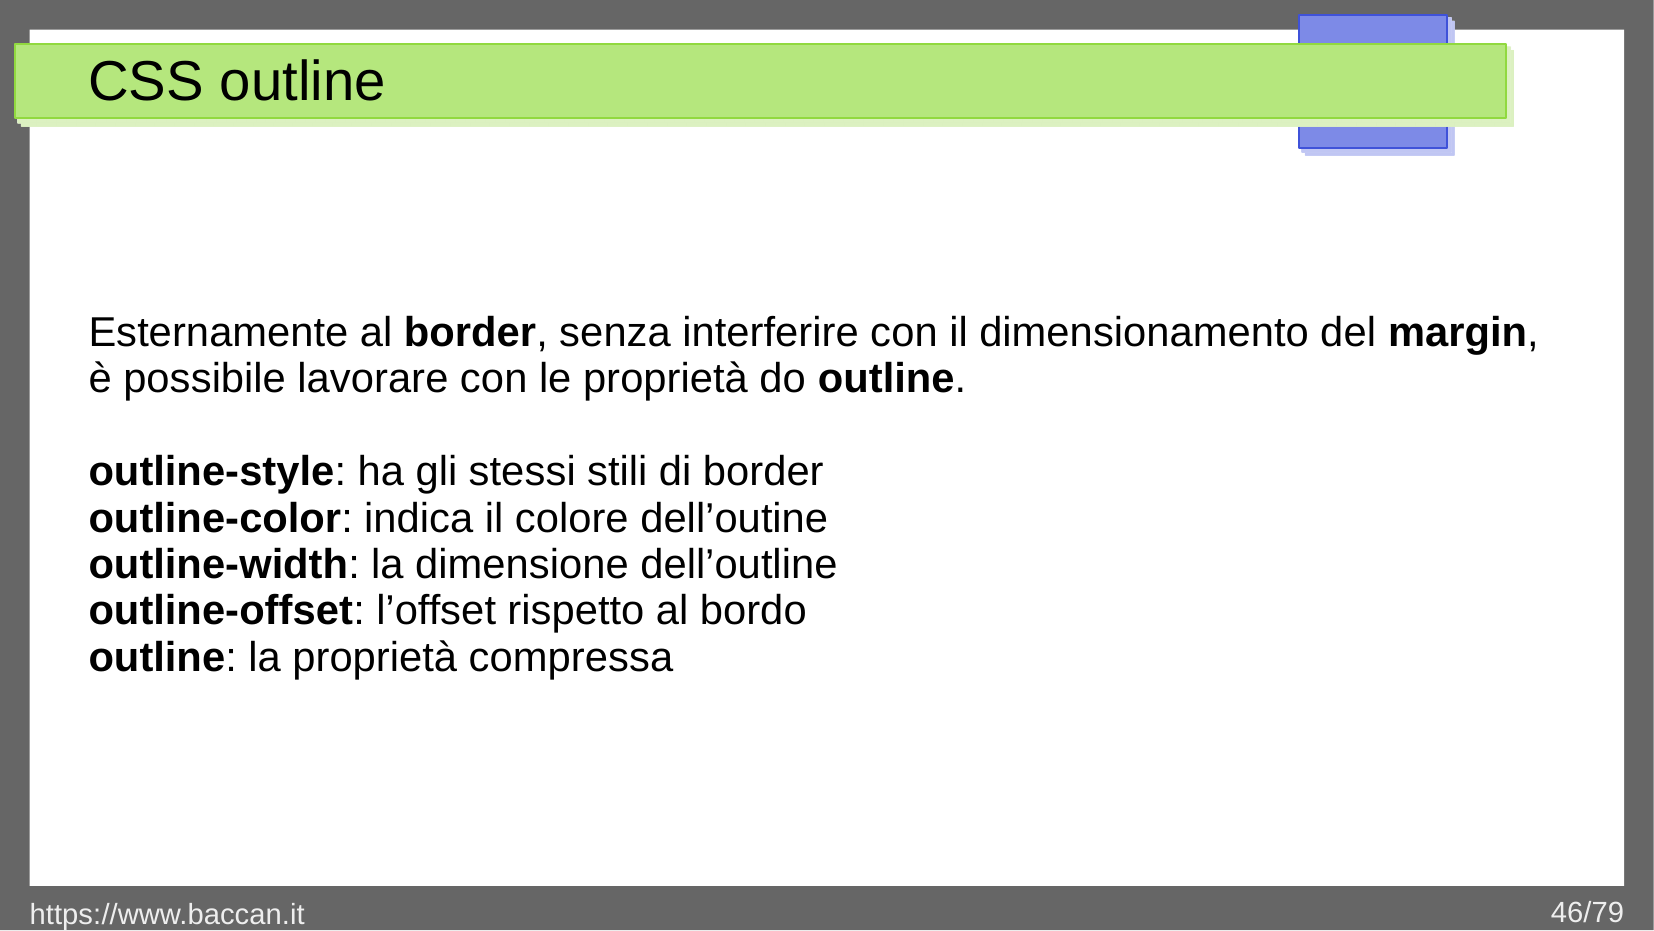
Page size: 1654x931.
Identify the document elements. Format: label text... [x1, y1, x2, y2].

title CSS outline [88, 44, 1506, 119]
text_box Esternamente al border, senza interferire con il dimensionamento del margin, è possibile lavorare con le proprietà do outline. outline-style: ha gli stessi stili di border outline-color: indica il colore dell’outine outline-width: la dimensione dell’outline outline-offset: l’offset rispetto al bordo outline: la proprietà compressa [88, 169, 1565, 820]
